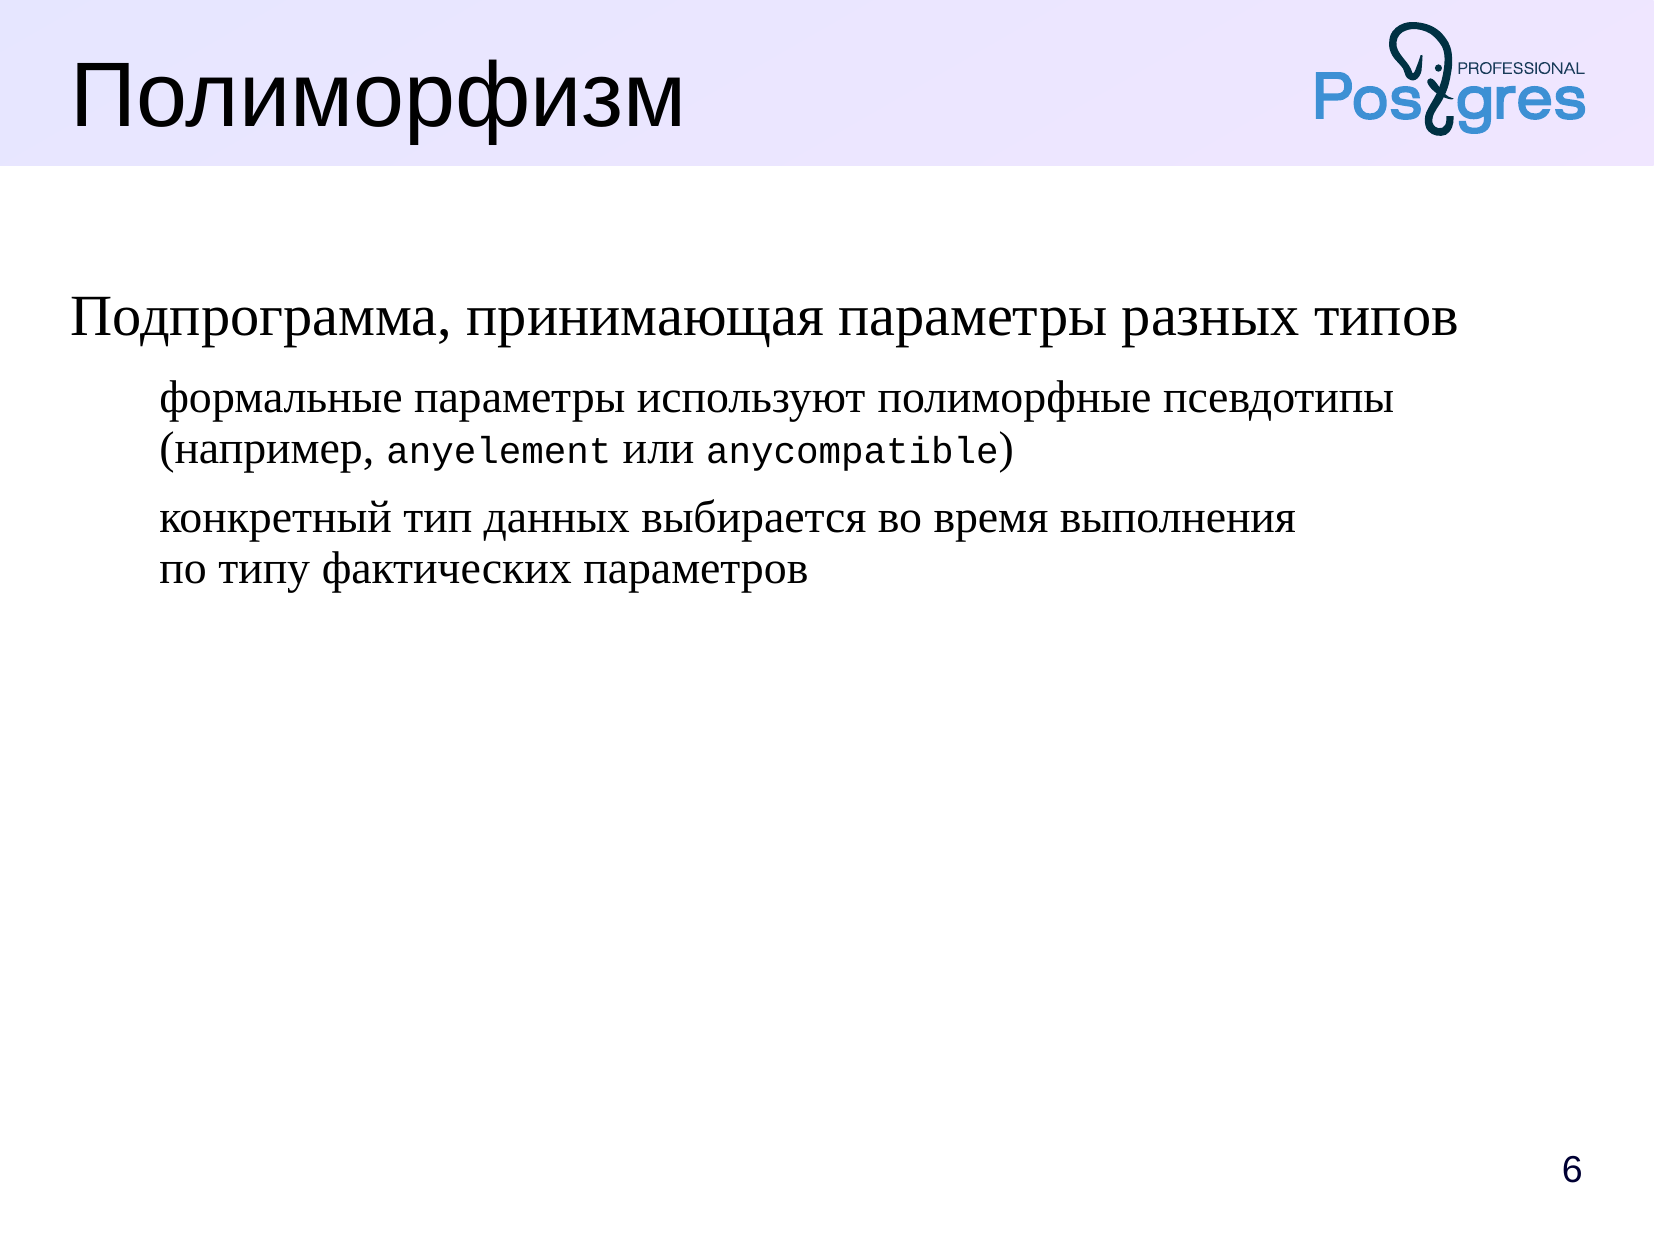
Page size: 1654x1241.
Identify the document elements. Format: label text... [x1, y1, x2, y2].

list Подпрограмма, принимающая параметры разных типов формальные параметры используют полиморфные псевдотипы (например, anyelement или anycompatible) конкретный тип данных выбирается во время выполнения по типу фактических параметров [70, 283, 1583, 1141]
title Полиморфизм [70, 43, 1241, 147]
